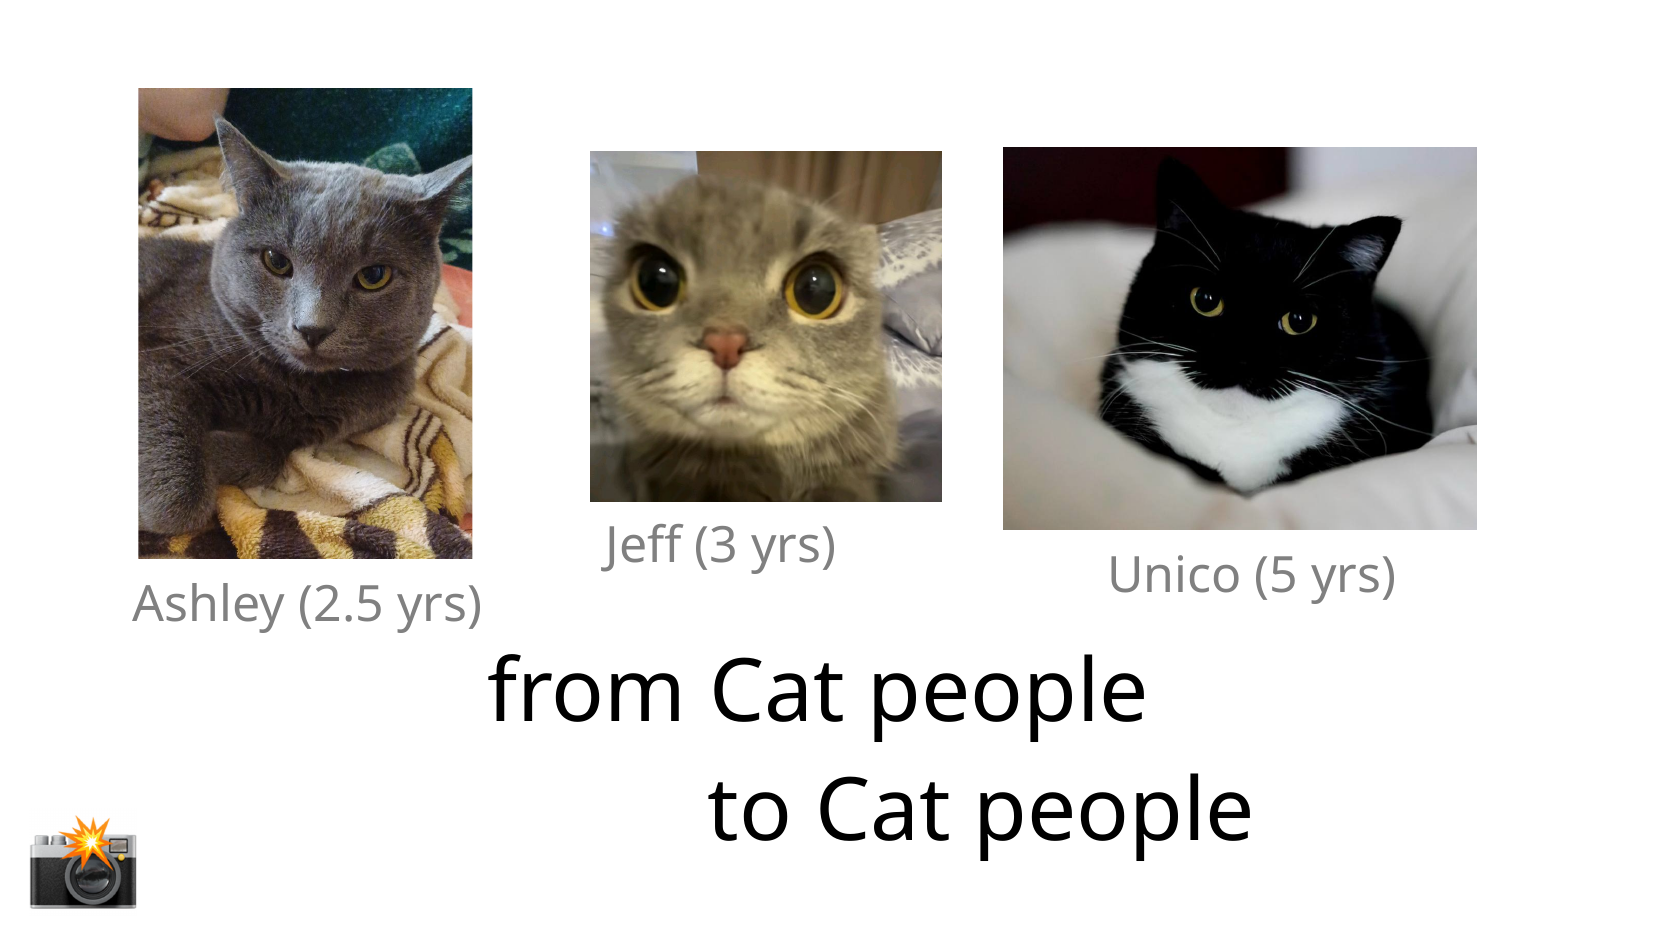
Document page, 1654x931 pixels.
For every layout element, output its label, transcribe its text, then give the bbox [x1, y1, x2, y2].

text_box Unico (5 yrs) [1092, 531, 1477, 621]
text_box Jeff (3 yrs) [590, 501, 975, 591]
picture [29, 808, 137, 916]
picture [138, 88, 473, 559]
picture [590, 151, 942, 501]
picture [1003, 147, 1477, 530]
text_box from Cat people to Cat people [472, 620, 1270, 868]
text_box Ashley (2.5 yrs) [118, 561, 502, 650]
